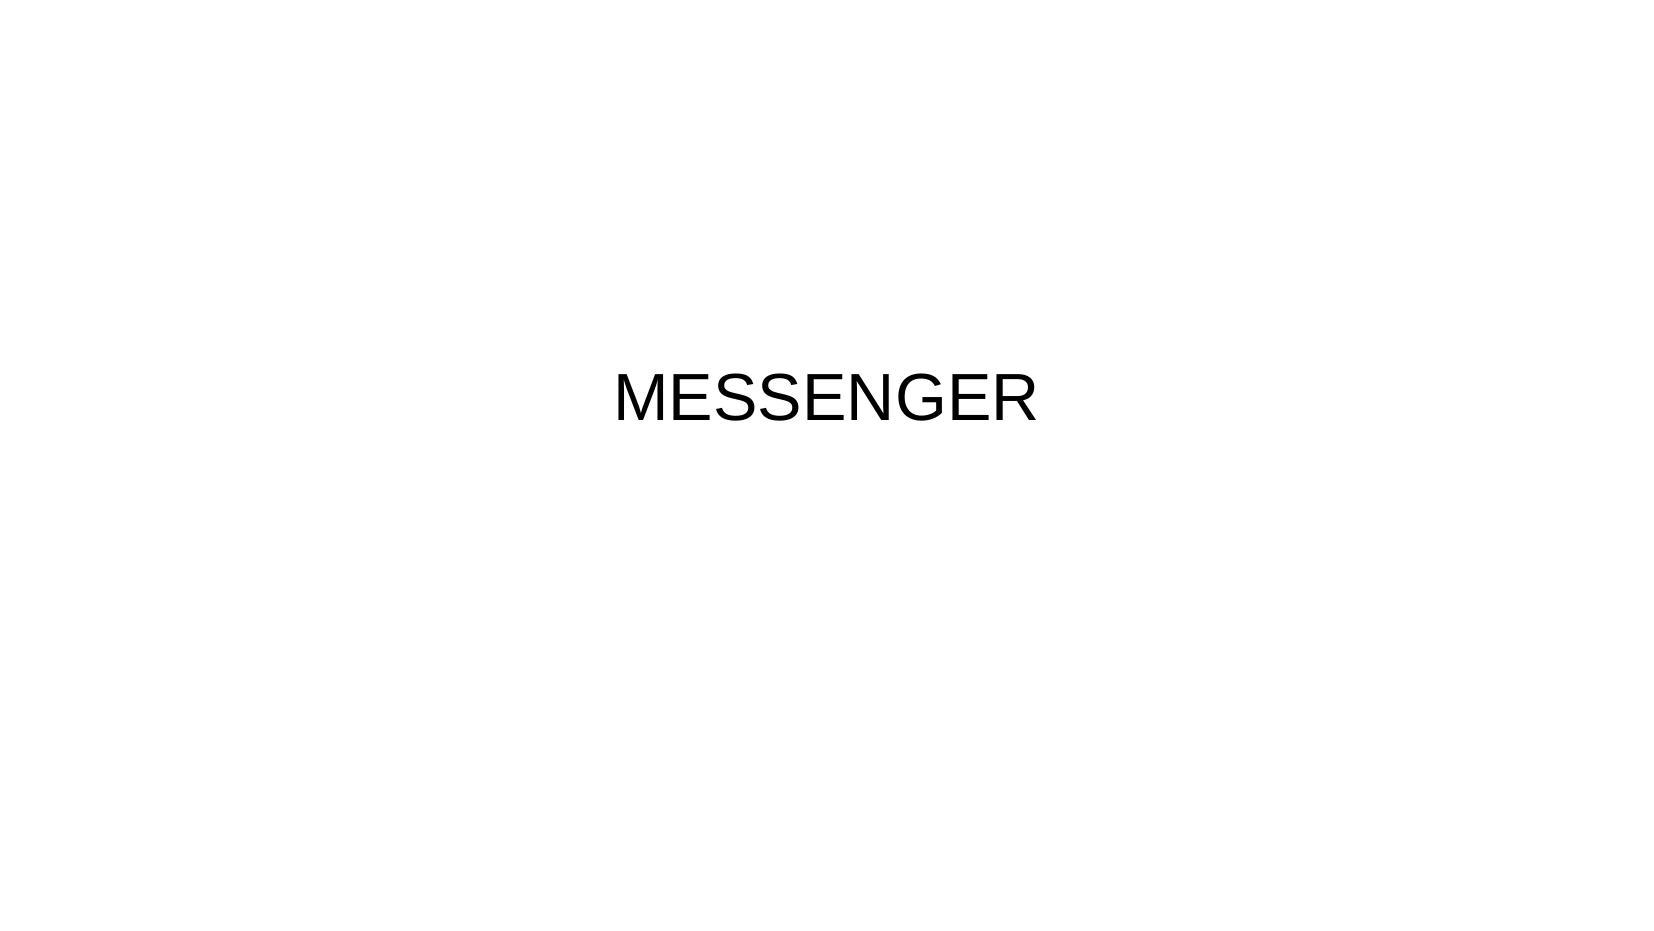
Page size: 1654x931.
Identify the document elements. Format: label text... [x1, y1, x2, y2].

subtitle MESSENGER [82, 37, 1571, 757]
